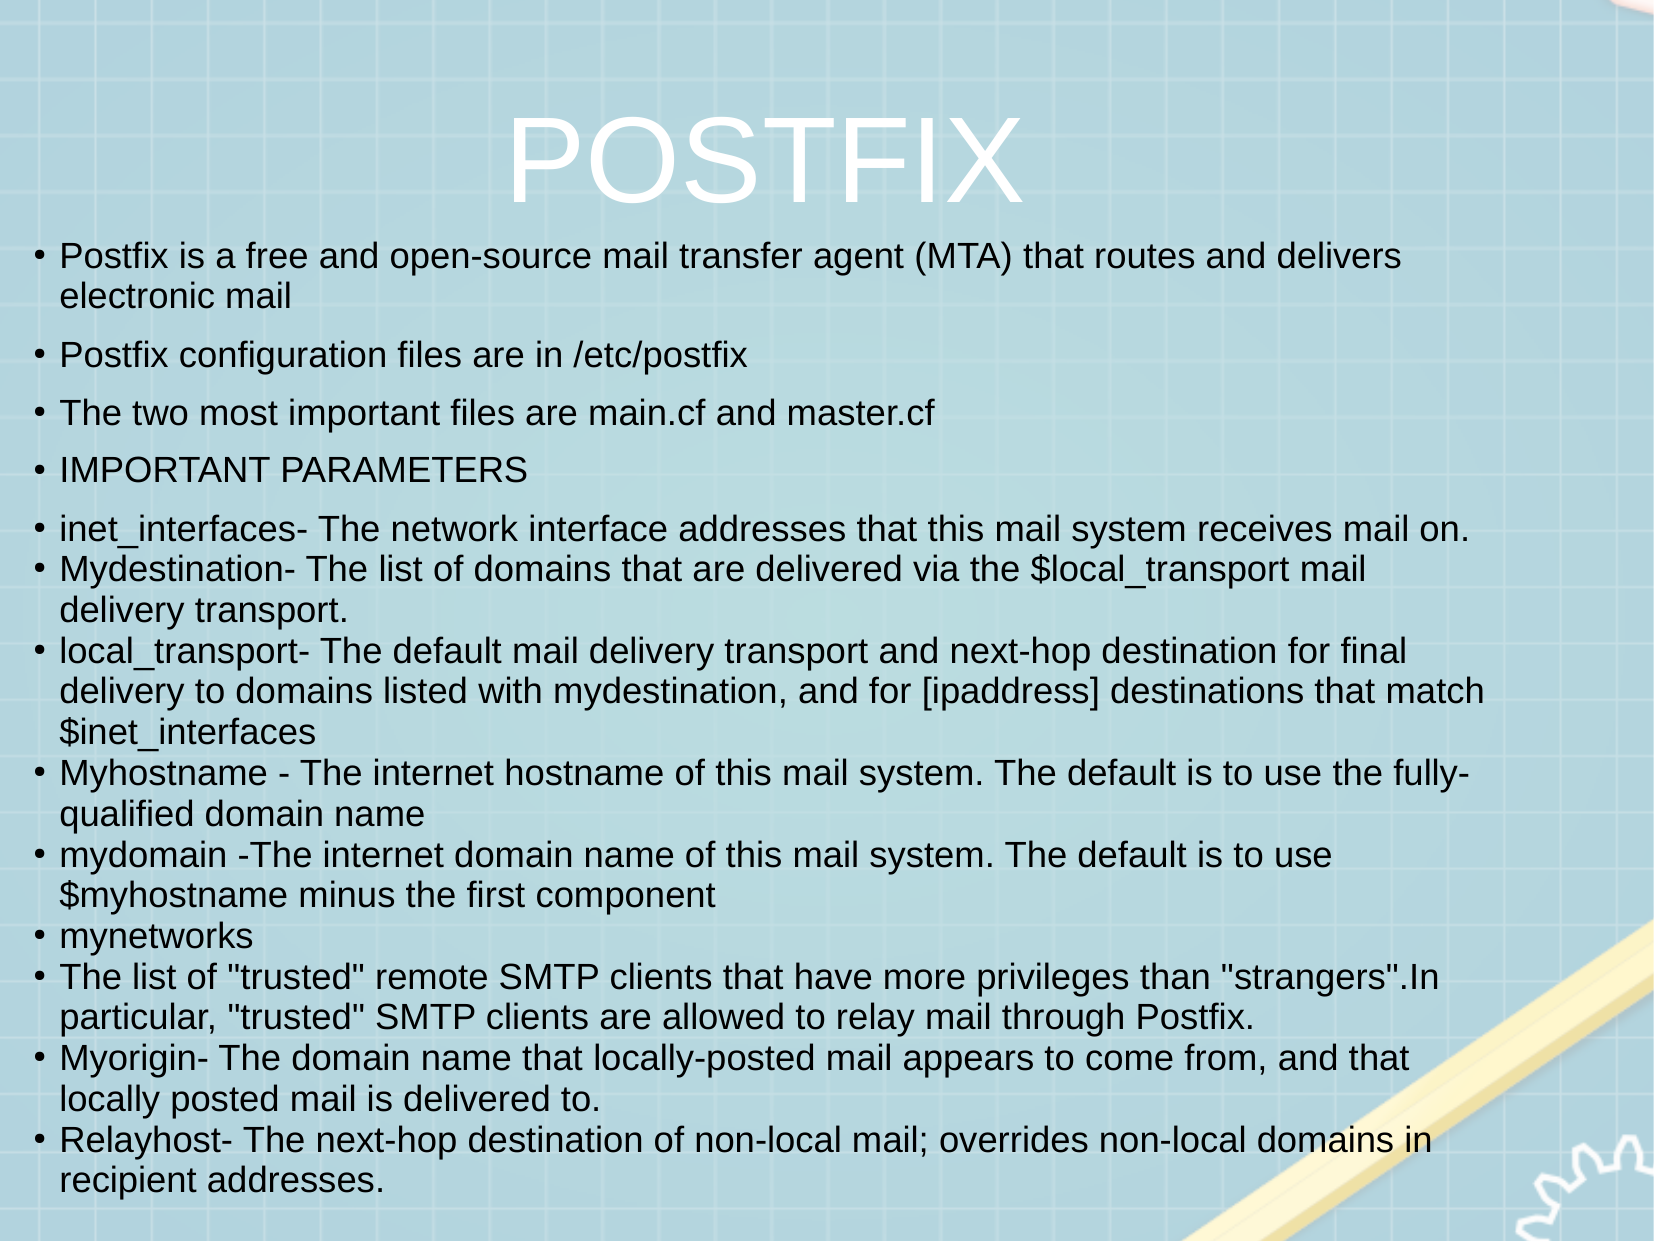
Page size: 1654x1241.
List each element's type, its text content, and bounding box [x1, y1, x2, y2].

title POSTFIX [174, 45, 1357, 227]
text_box Postfix is a free and open-source mail transfer agent (MTA) that routes and delivers electronic mail Postfix configuration files are in /etc/postfix The two most important files are main.cf and master.cf IMPORTANT PARAMETERS inet_interfaces- The network interface addresses that this mail system receives mail on. Mydestination- The list of domains that are delivered via the $local_transport mail delivery transport. local_transport- The default mail delivery transport and next-hop destination for final delivery to domains listed with mydestination, and for [ipaddress] destinations that match $inet_interfaces Myhostname - The internet hostname of this mail system. The default is to use the fully-qualified domain name mydomain -The internet domain name of this mail system. The default is to use $myhostname minus the first component mynetworks The list of "trusted" remote SMTP clients that have more privileges than "strangers".In particular, "trusted" SMTP clients are allowed to relay mail through Postfix. Myorigin- The domain name that locally-posted mail appears to come from, and that locally posted mail is delivered to. Relayhost- The next-hop destination of non-local mail; overrides non-local domains in recipient addresses. [18, 227, 1507, 1217]
